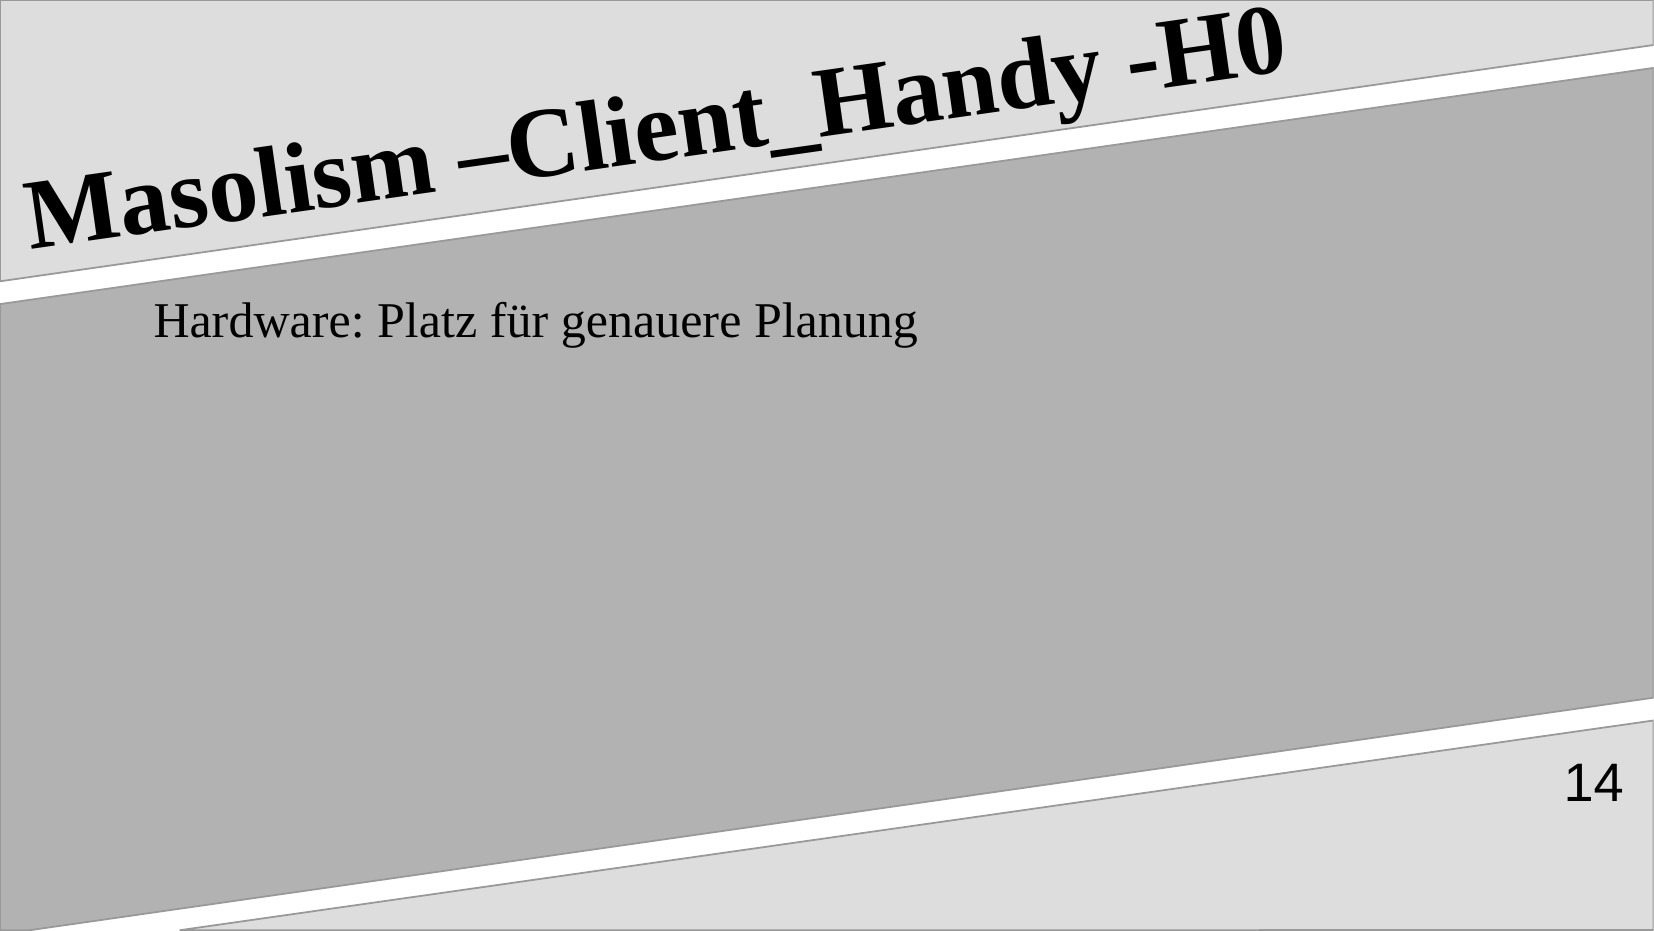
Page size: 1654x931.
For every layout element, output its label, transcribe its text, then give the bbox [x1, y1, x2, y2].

list Hardware: Platz für genauere Planung [82, 292, 1538, 833]
title Masolism –Client_Handy -H0 [11, 0, 1496, 272]
